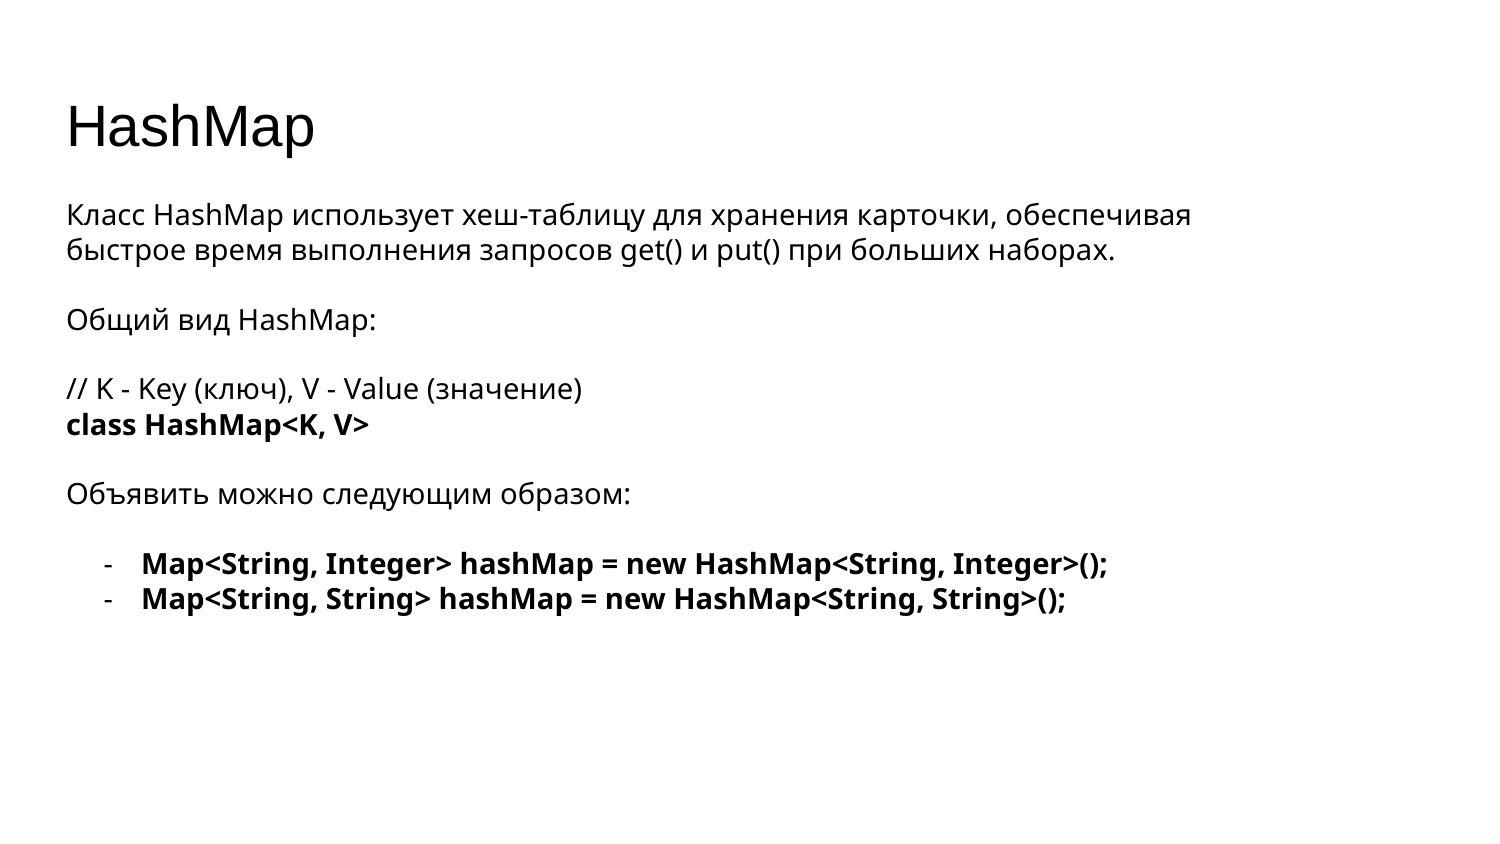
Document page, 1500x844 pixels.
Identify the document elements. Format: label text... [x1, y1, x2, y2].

text_box Класс HashMap использует хеш-таблицу для хранения карточки, обеспечивая быстрое время выполнения запросов get() и put() при больших наборах. Общий вид HashMap: // K - Key (ключ), V - Value (значение) class HashMap<K, V> Объявить можно следующим образом: Map<String, Integer> hashMap = new HashMap<String, Integer>(); Map<String, String> hashMap = new HashMap<String, String>(); [51, 181, 1296, 821]
title HashMap [51, 72, 1449, 167]
